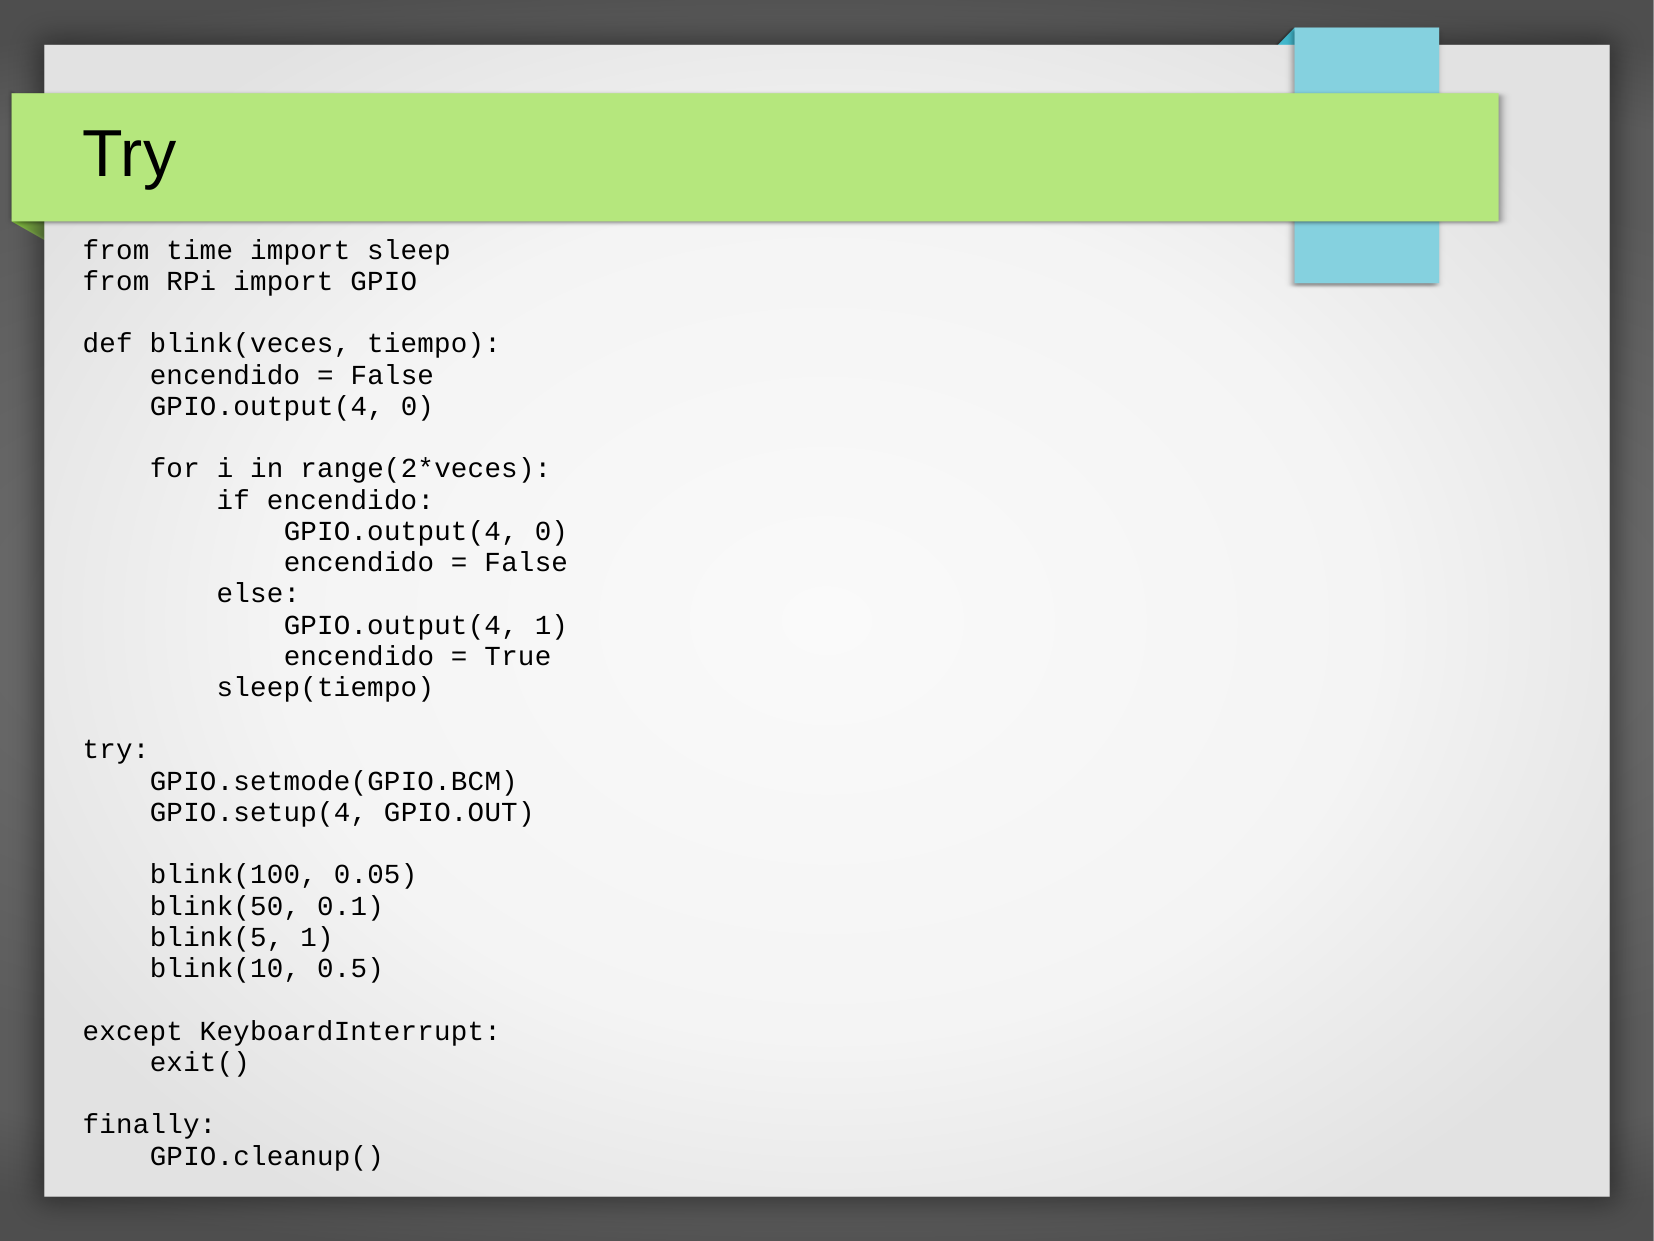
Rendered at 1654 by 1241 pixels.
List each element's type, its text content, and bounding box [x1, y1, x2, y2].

picture [0, 0, 1654, 1241]
list from time import sleep from RPi import GPIO def blink(veces, tiempo): encendido = False GPIO.output(4, 0) for i in range(2*veces): if encendido: GPIO.output(4, 0) encendido = False else: GPIO.output(4, 1) encendido = True sleep(tiempo) try: GPIO.setmode(GPIO.BCM) GPIO.setup(4, GPIO.OUT) blink(100, 0.05) blink(50, 0.1) blink(5, 1) blink(10, 0.5) except KeyboardInterrupt: exit() finally: GPIO.cleanup() [82, 236, 1571, 1182]
title Try [82, 49, 1571, 236]
